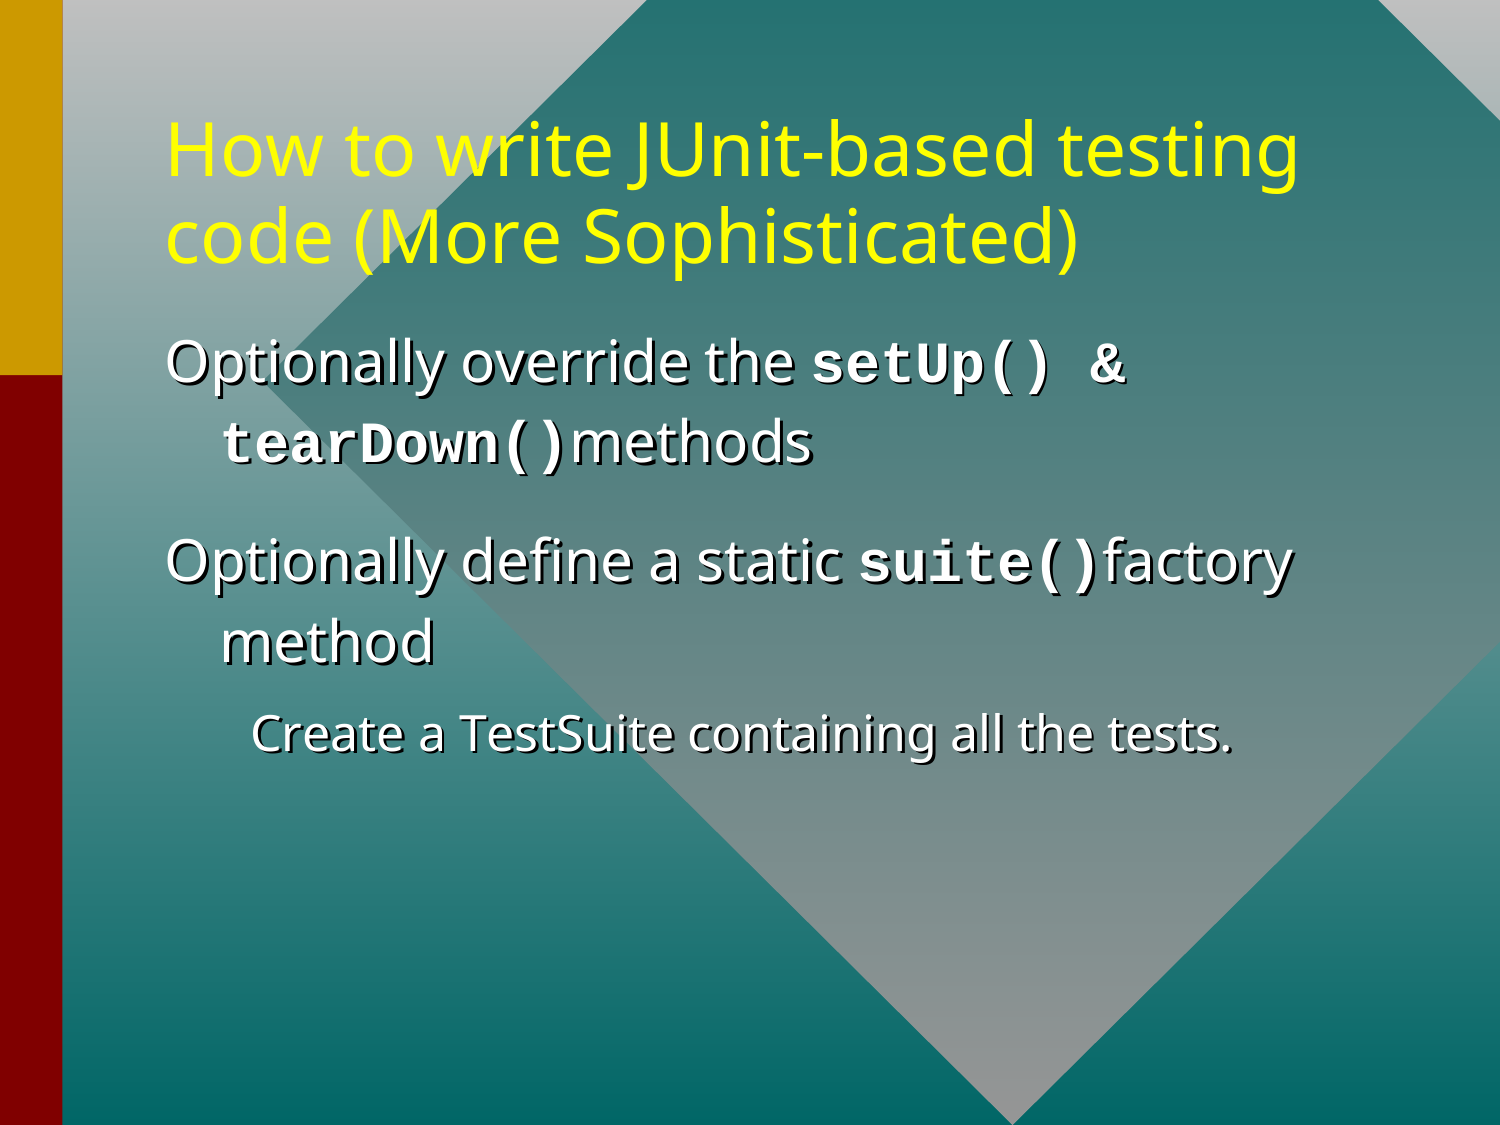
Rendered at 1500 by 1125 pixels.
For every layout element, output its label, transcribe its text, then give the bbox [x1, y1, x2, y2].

title How to write JUnit-based testing code (More Sophisticated) [150, 96, 1351, 291]
list Optionally override the setUp() & tearDown()methods Optionally define a static suite()factory method Create a TestSuite containing all the tests. [149, 312, 1388, 1039]
